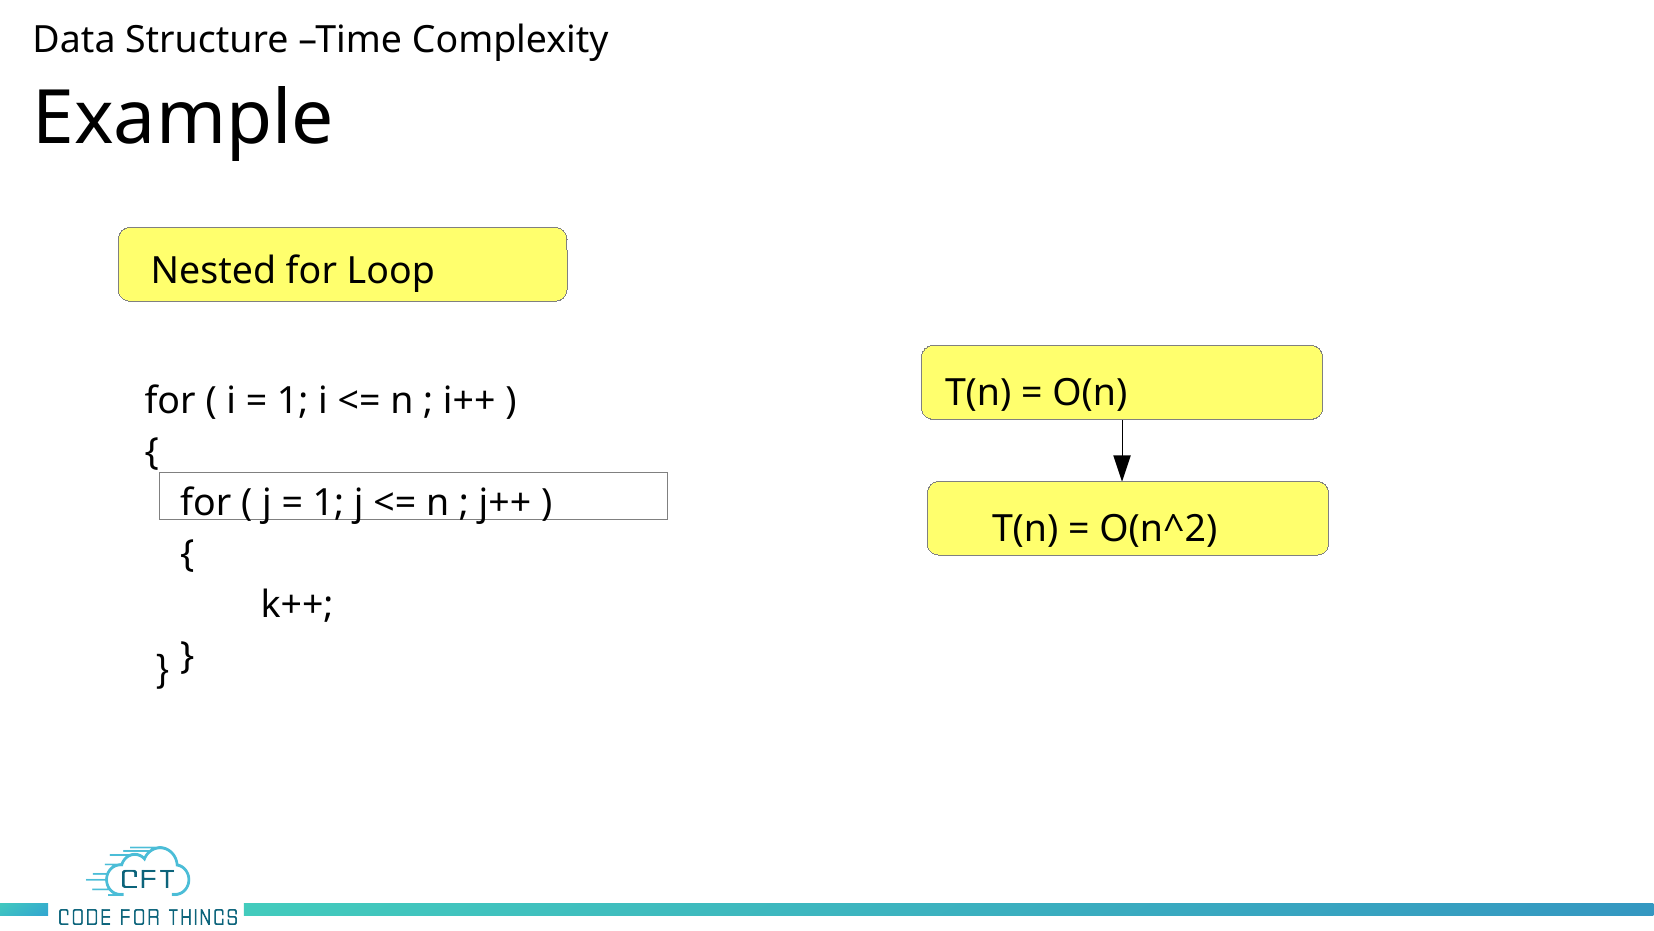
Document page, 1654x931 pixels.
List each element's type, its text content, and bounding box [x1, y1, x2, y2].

text_box T(n) = O(n^2) [977, 493, 1323, 552]
text_box } [141, 640, 184, 697]
text_box [118, 227, 568, 302]
text_box [927, 481, 1329, 556]
text_box T(n) = O(n) [930, 357, 1323, 417]
text_box for ( i = 1; i <= n ; i++ ) { [94, 366, 662, 469]
picture [59, 846, 237, 925]
text_box [921, 345, 1323, 420]
text_box Nested for Loop [135, 236, 538, 298]
text_box for ( j = 1; j <= n ; j++ ) { k++; } [129, 468, 697, 657]
title Data Structure –Time Complexity Example [32, 12, 1184, 166]
